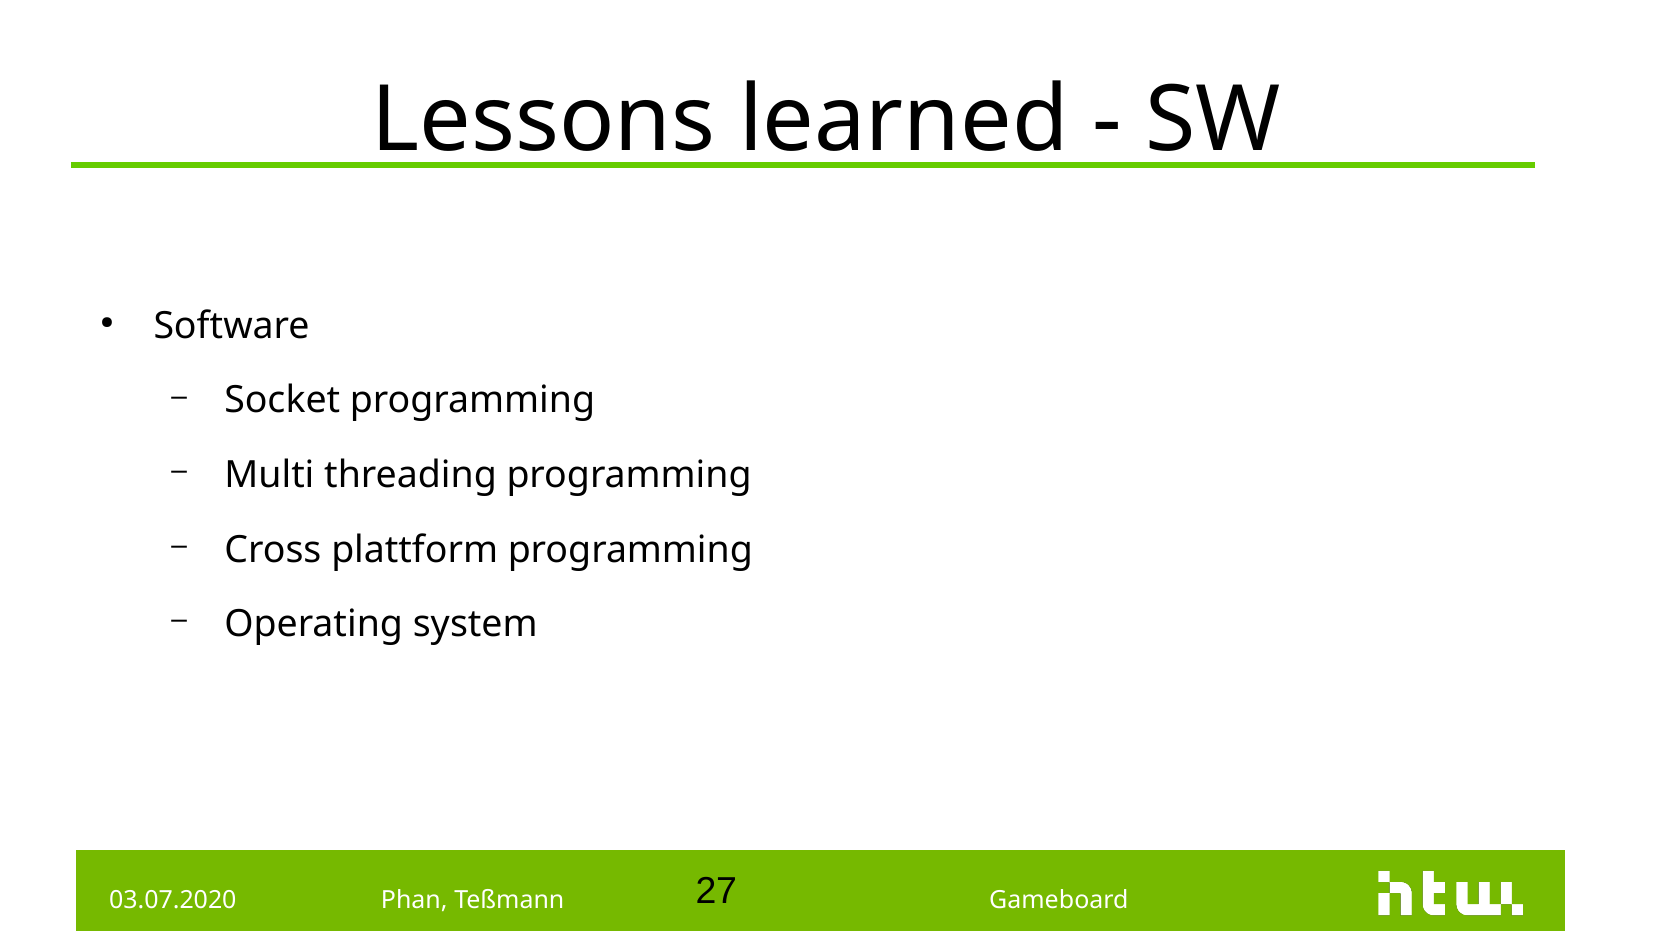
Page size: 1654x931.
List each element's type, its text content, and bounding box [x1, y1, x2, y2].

title Lessons learned - SW [82, 37, 1571, 193]
text_box <number> [680, 862, 899, 920]
picture [0, 0, 1654, 931]
list Software Socket programming Multi threading programming Cross plattform programming Operating system [82, 217, 1571, 758]
